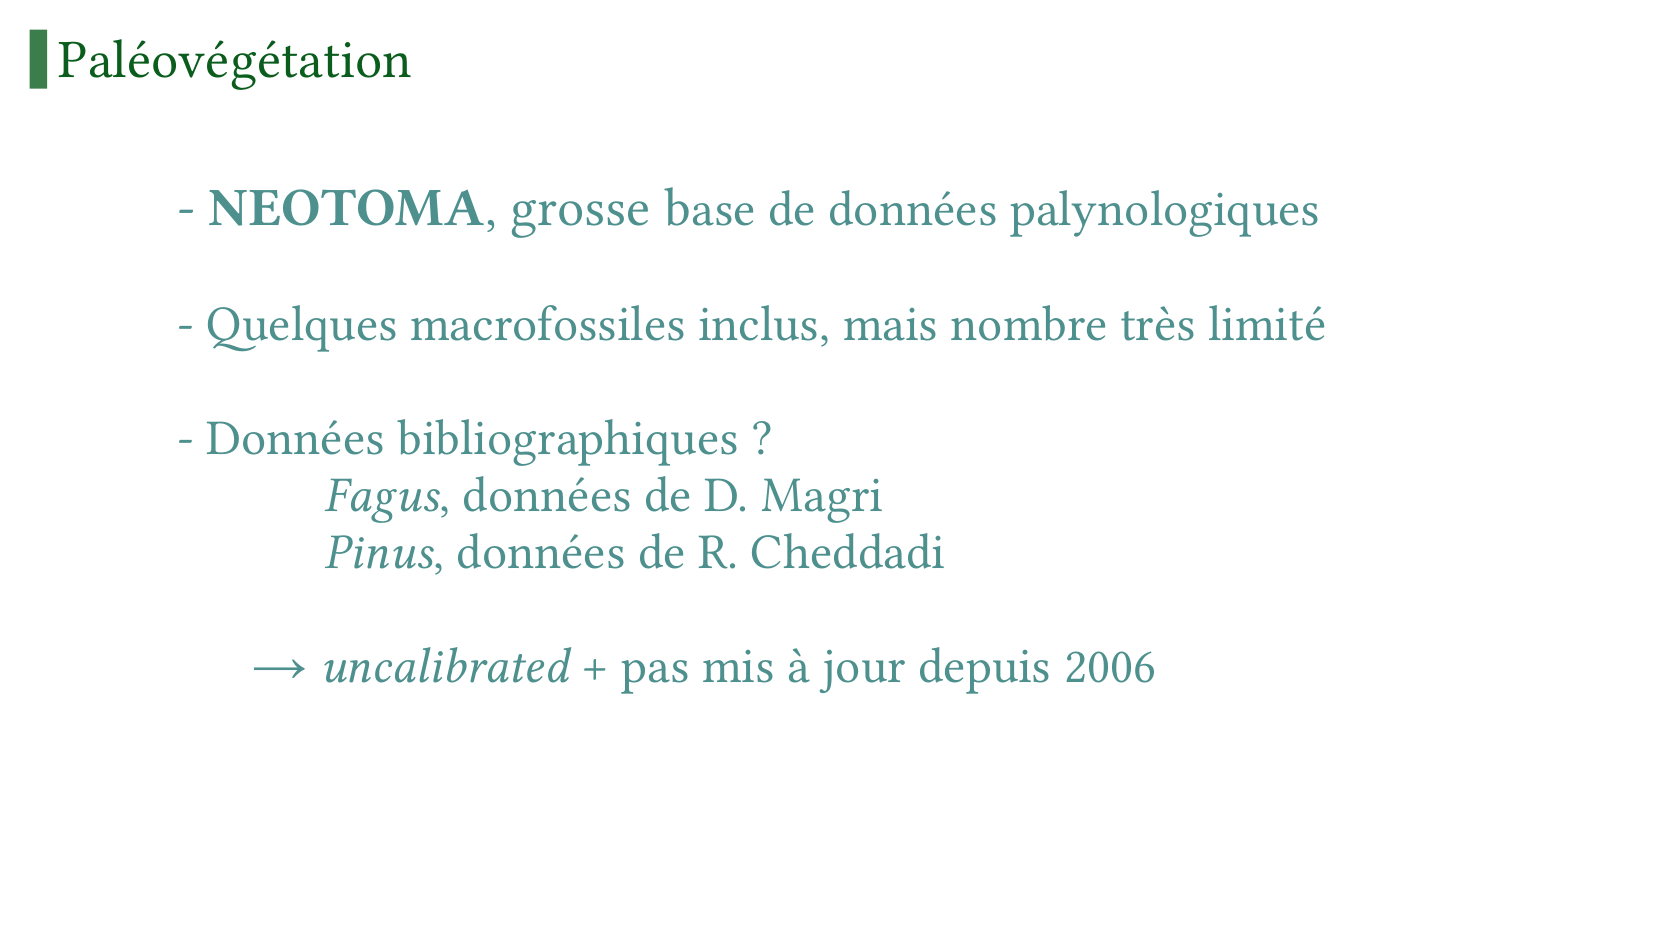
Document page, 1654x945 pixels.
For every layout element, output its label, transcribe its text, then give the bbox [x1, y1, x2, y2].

subtitle Paléovégétation [59, 29, 1571, 119]
text_box - NEOTOMA, grosse base de données palynologiques - Quelques macrofossiles inclus, mais nombre très limité - Données bibliographiques ? Fagus, données de D. Magri Pinus, données de R. Cheddadi → uncalibrated + pas mis à jour depuis 2006 [177, 177, 1571, 886]
text_box [29, 29, 48, 89]
